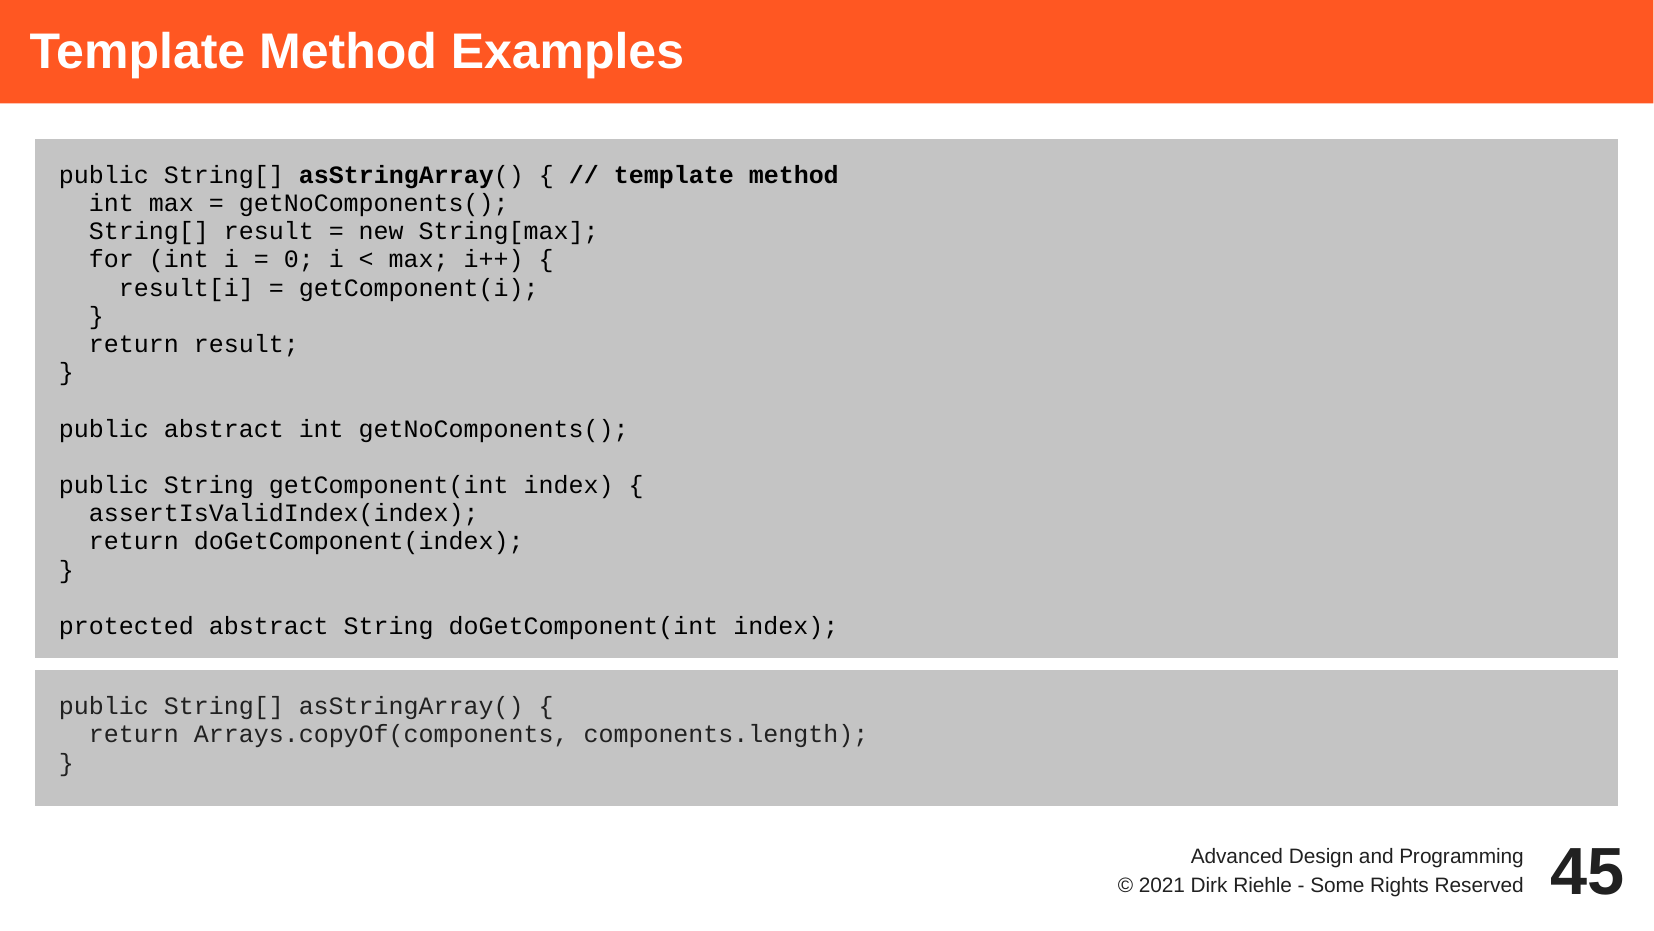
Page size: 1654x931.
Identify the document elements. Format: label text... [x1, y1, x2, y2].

list public String[] asStringArray() { return Arrays.copyOf(components, components.length); } [29, 664, 1625, 813]
list public String[] asStringArray() { // template method int max = getNoComponents(); String[] result = new String[max]; for (int i = 0; i < max; i++) { result[i] = getComponent(i); } return result; } public abstract int getNoComponents(); public String getComponent(int index) { assertIsValidIndex(index); return doGetComponent(index); } protected abstract String doGetComponent(int index); [29, 132, 1625, 658]
title Template Method Examples [0, 0, 1654, 104]
